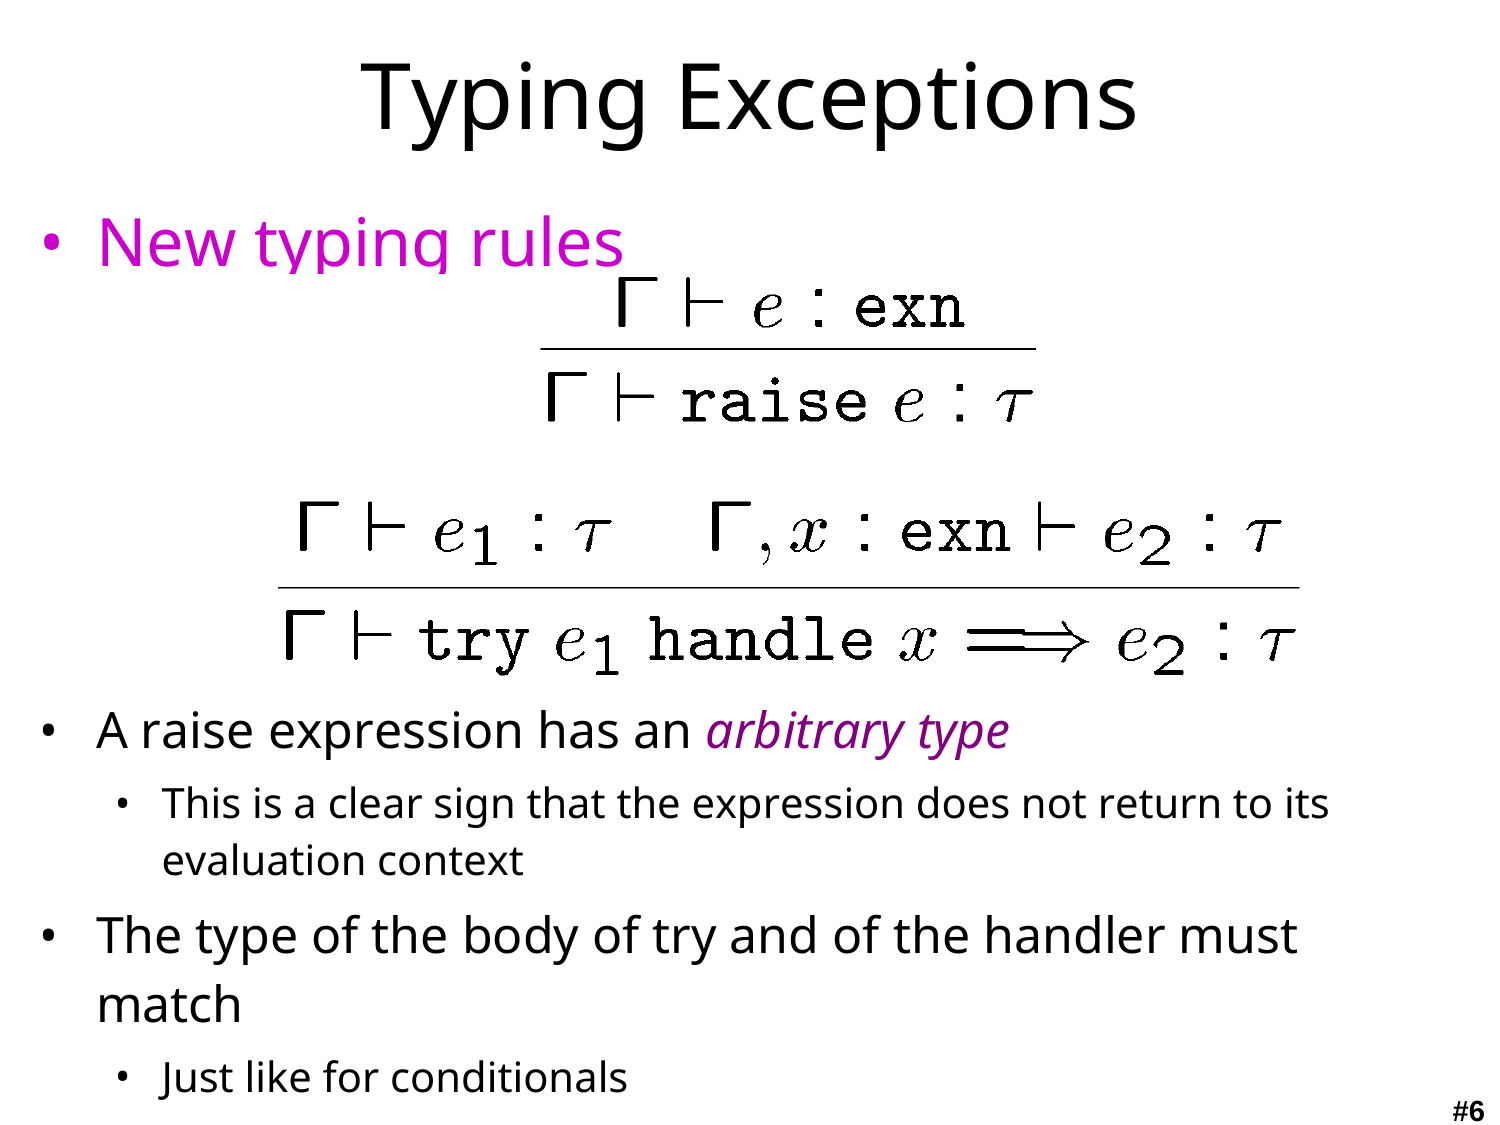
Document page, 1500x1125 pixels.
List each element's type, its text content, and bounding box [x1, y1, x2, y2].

picture [275, 274, 1300, 676]
text_box A raise expression has an arbitrary type This is a clear sign that the expression does not return to its evaluation context The type of the body of try and of the handler must match Just like for conditionals [24, 687, 1388, 1051]
list New typing rules [24, 187, 1476, 281]
title Typing Exceptions [24, 0, 1476, 187]
